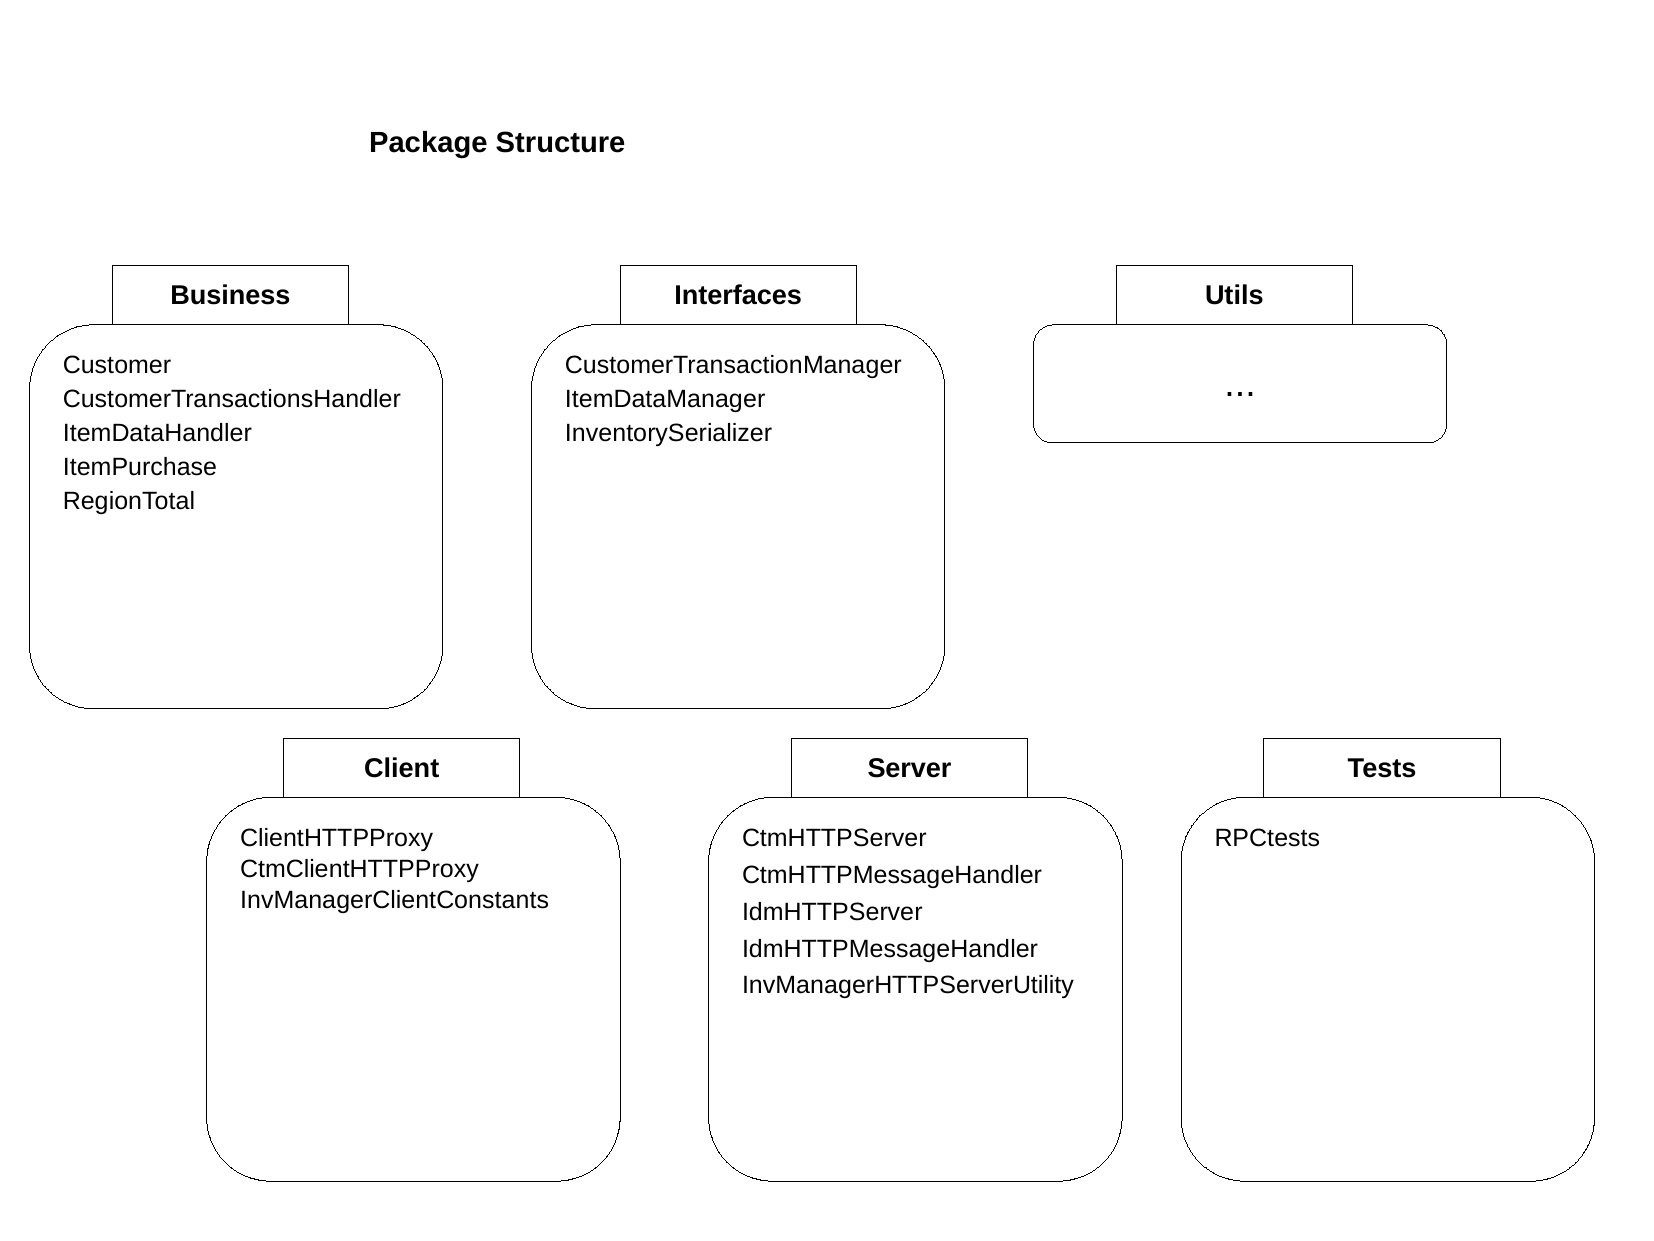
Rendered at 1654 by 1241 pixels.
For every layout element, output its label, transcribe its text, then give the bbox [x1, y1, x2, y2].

text_box Package Structure [354, 118, 768, 167]
text_box CustomerTransactionManager ItemDataManager InventorySerializer [531, 324, 945, 709]
text_box ... [1033, 324, 1447, 443]
text_box Client [283, 738, 520, 798]
text_box Business [112, 265, 349, 325]
text_box CtmHTTPServer CtmHTTPMessageHandler IdmHTTPServer IdmHTTPMessageHandler InvManagerHTTPServerUtility [708, 797, 1123, 1182]
text_box ClientHTTPProxy CtmClientHTTPProxy InvManagerClientConstants [206, 797, 621, 1182]
text_box Server [791, 738, 1028, 798]
text_box Customer CustomerTransactionsHandler ItemDataHandler ItemPurchase RegionTotal [29, 324, 443, 709]
text_box RPCtests [1181, 797, 1595, 1182]
text_box Utils [1116, 265, 1353, 325]
text_box Interfaces [620, 265, 857, 325]
text_box Tests [1263, 738, 1501, 798]
